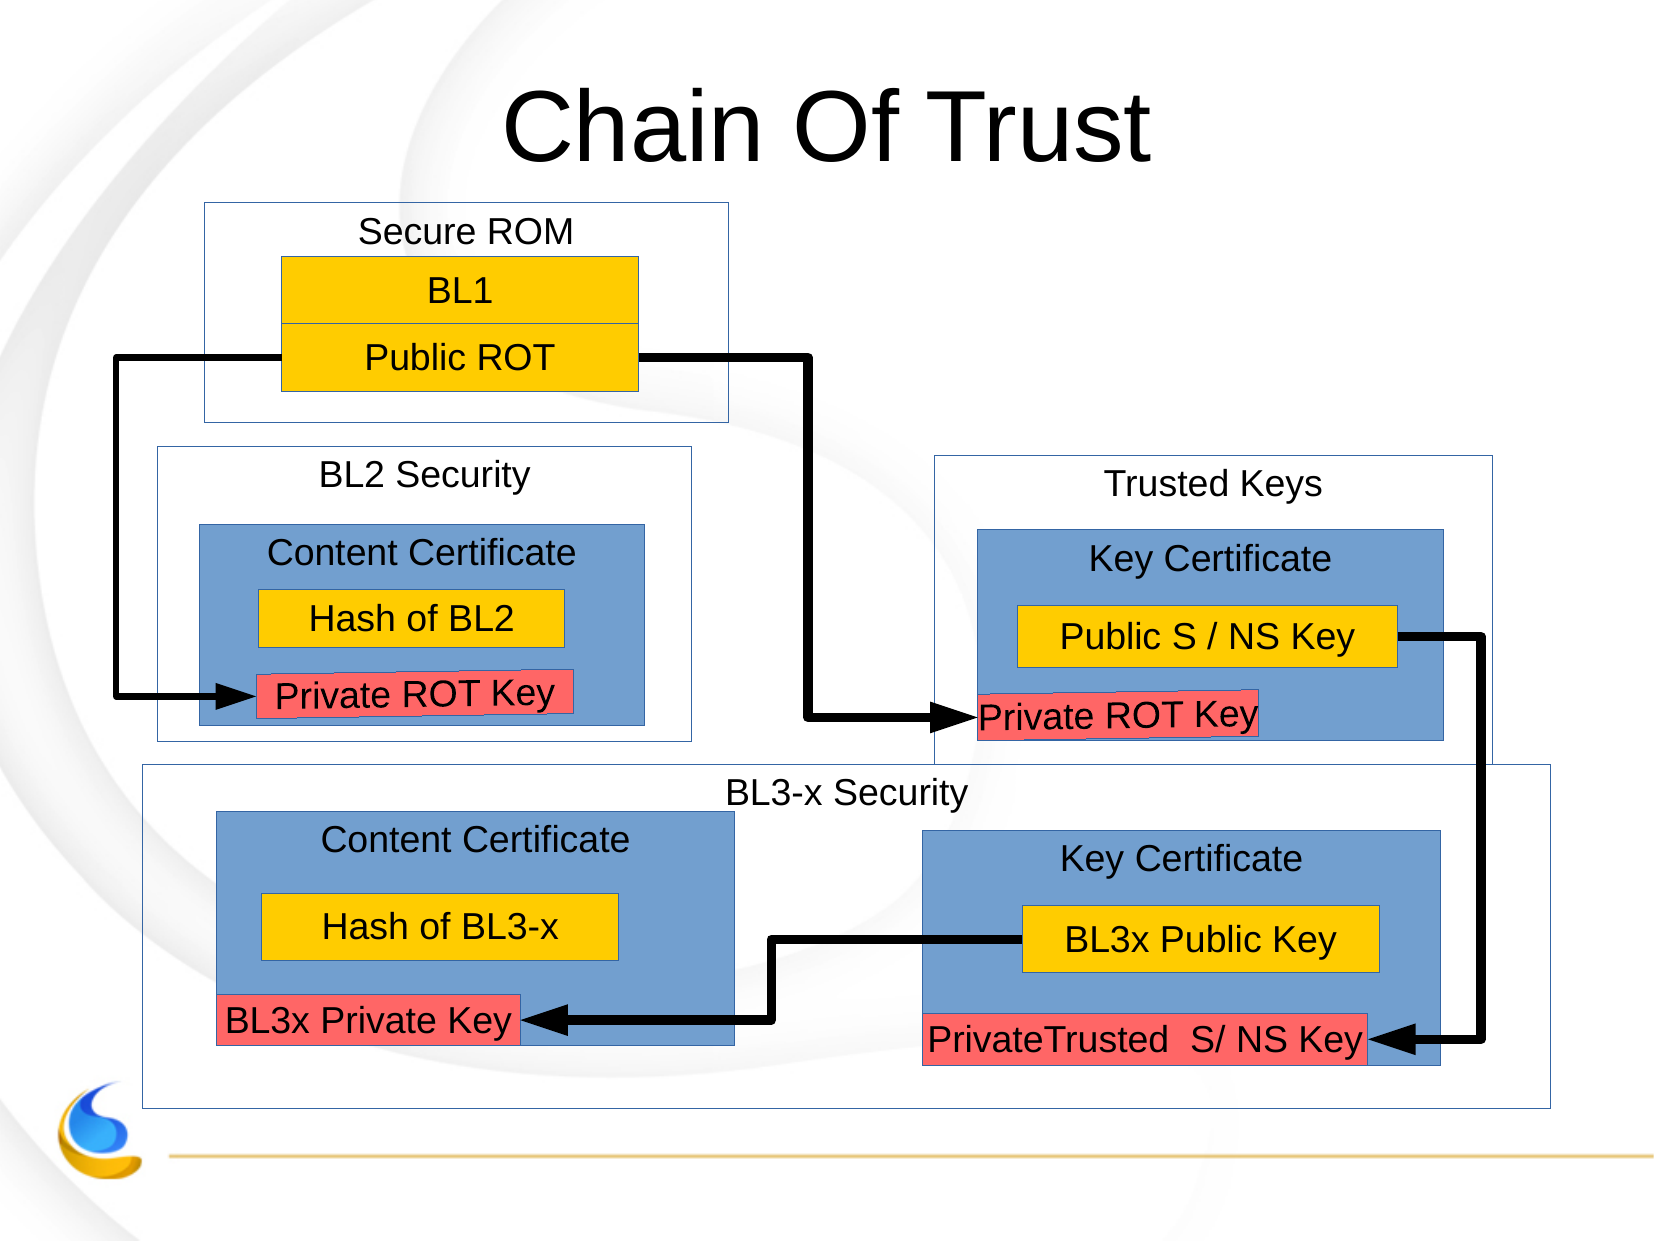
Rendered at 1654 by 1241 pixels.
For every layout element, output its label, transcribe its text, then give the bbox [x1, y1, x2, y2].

text_box Key Certificate [977, 529, 1444, 741]
text_box BL1 [281, 256, 639, 324]
picture [0, 0, 1654, 1241]
text_box Public S / NS Key [1017, 605, 1398, 668]
text_box BL2 Security [157, 446, 692, 742]
text_box Trusted Keys [934, 455, 1493, 765]
text_box Secure ROM [204, 202, 729, 423]
text_box BL3-x Security [142, 764, 1551, 1109]
title Chain Of Trust [82, 49, 1571, 203]
text_box Private ROT Key [977, 689, 1259, 741]
text_box Trusted Keys [934, 641, 1476, 765]
